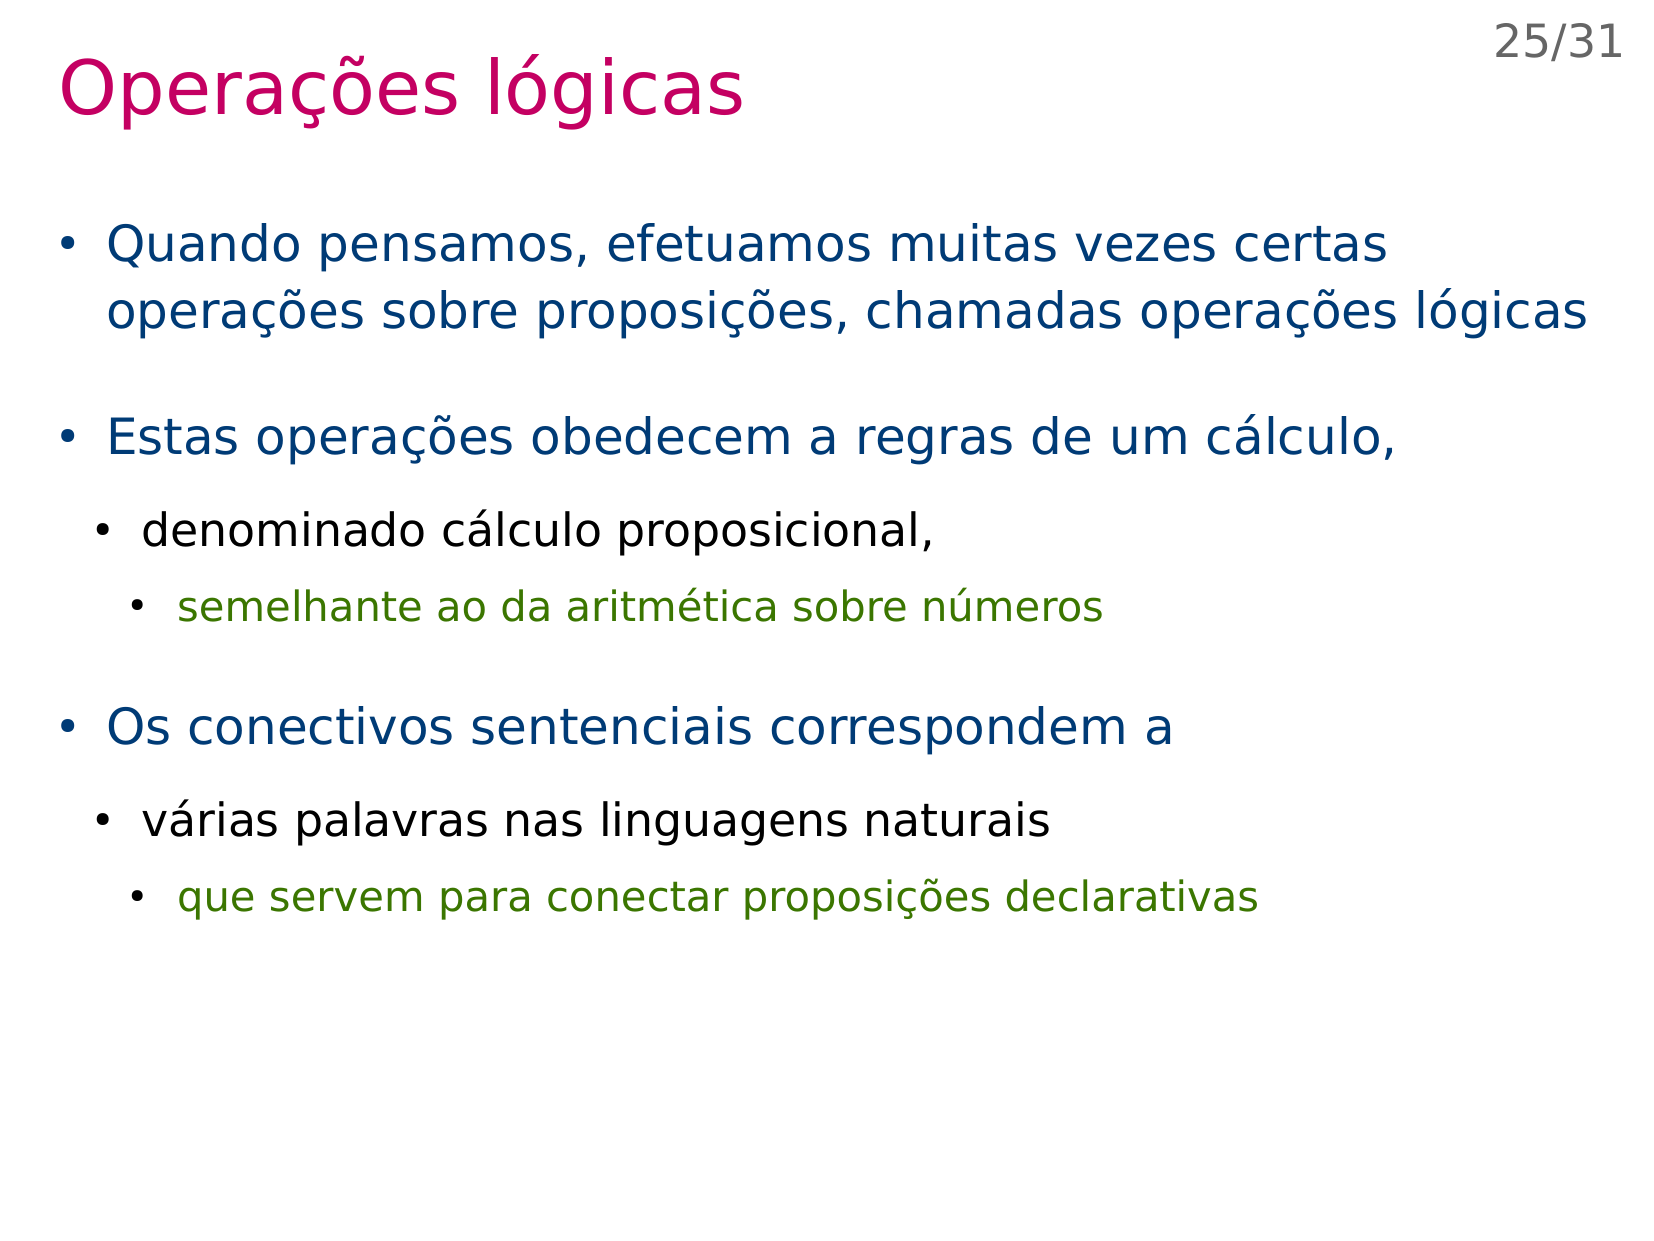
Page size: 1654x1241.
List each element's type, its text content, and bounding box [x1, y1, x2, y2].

list Quando pensamos, efetuamos muitas vezes certas operações sobre proposições, chamadas operações lógicas Estas operações obedecem a regras de um cálculo, denominado cálculo proposicional, semelhante ao da aritmética sobre números Os conectivos sentenciais correspondem a várias palavras nas linguagens naturais que servem para conectar proposições declarativas [59, 206, 1625, 1211]
title Operações lógicas [59, 29, 1625, 148]
